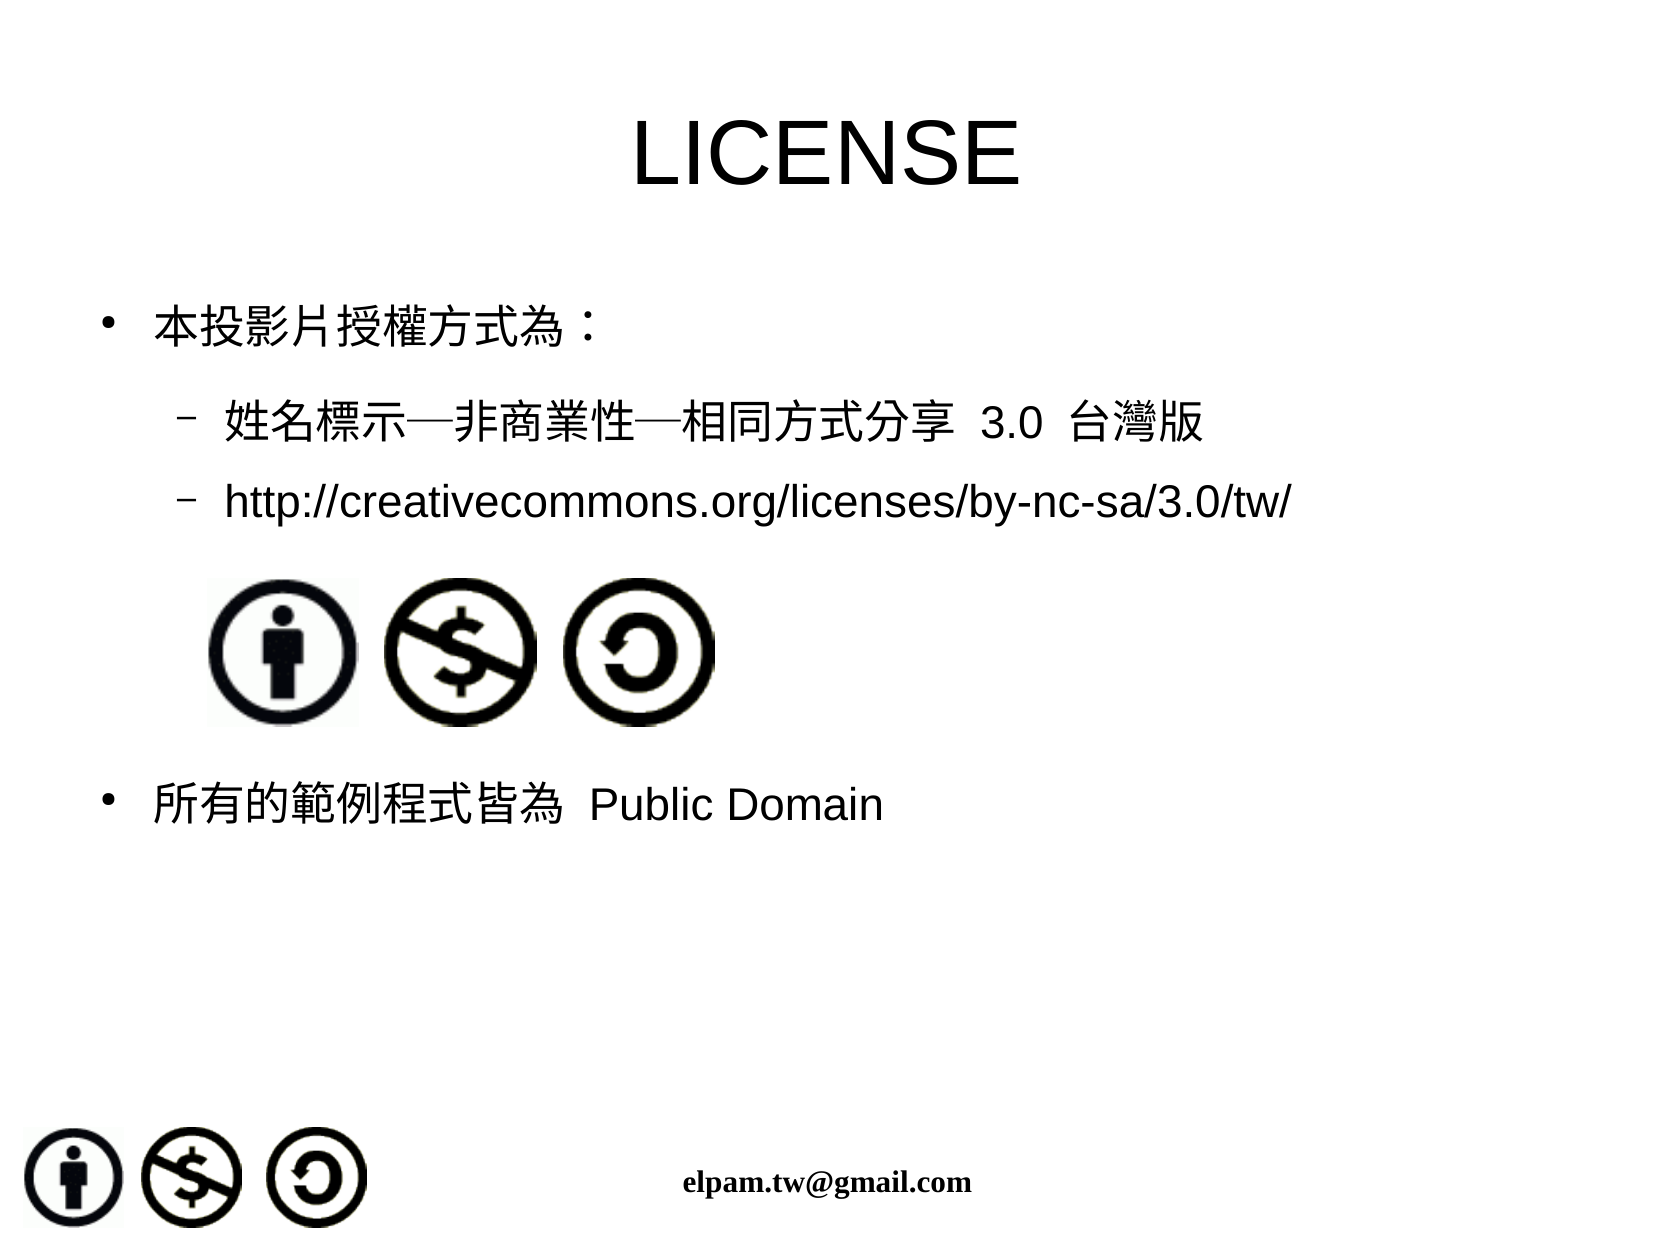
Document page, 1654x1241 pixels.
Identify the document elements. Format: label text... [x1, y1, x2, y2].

picture [141, 1127, 242, 1228]
picture [23, 1127, 124, 1228]
picture [384, 578, 537, 727]
list 本投影片授權方式為： 姓名標示─非商業性─相同方式分享 3.0 台灣版 http://creativecommons.org/licenses/by-nc-sa/3.0/tw/ [82, 290, 1571, 767]
picture [207, 578, 359, 727]
picture [266, 1127, 367, 1228]
picture [563, 578, 715, 727]
title LICENSE [82, 49, 1571, 257]
list 所有的範例程式皆為 Public Domain [82, 767, 1571, 1094]
